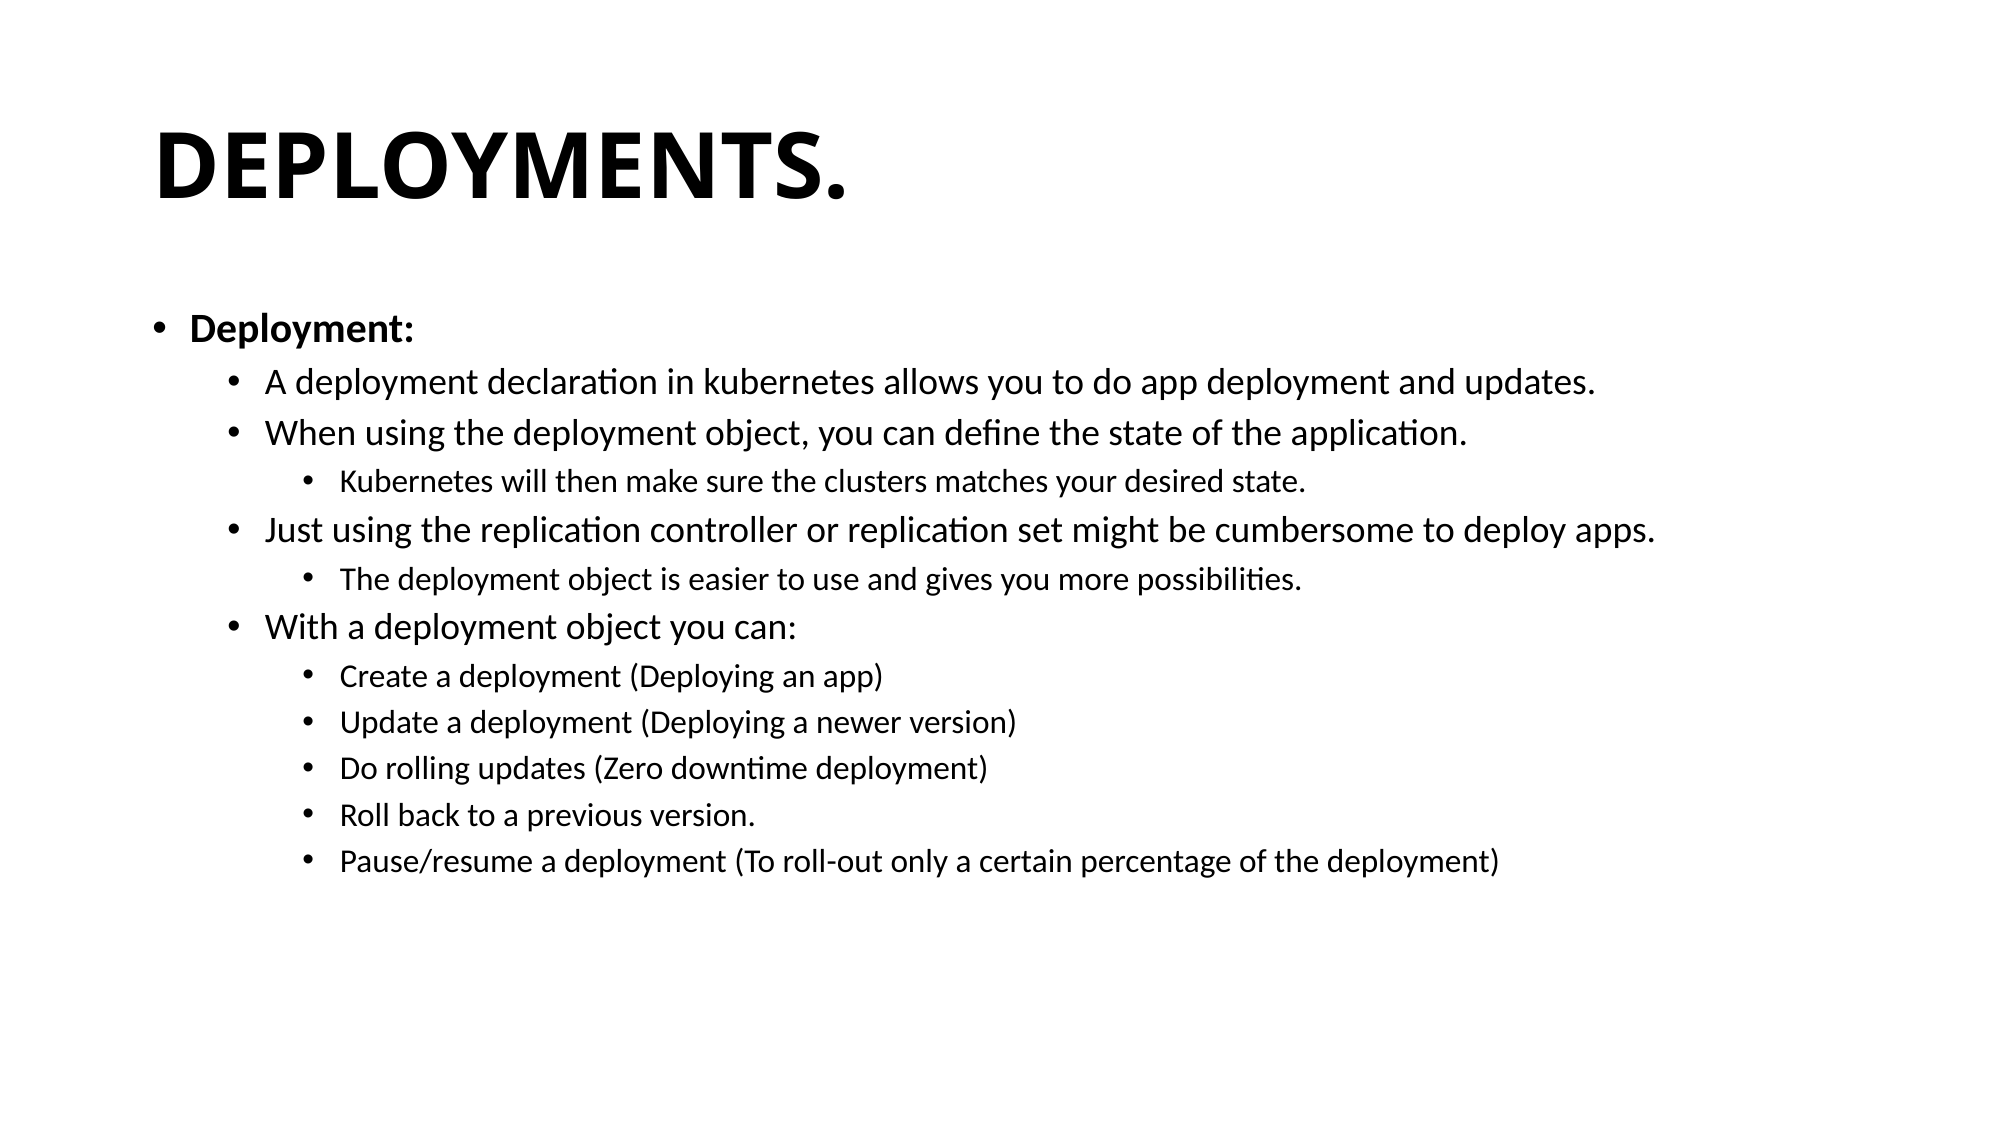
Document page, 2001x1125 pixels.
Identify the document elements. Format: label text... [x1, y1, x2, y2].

list Deployment: A deployment declaration in kubernetes allows you to do app deployment and updates. When using the deployment object, you can define the state of the application. Kubernetes will then make sure the clusters matches your desired state. Just using the replication controller or replication set might be cumbersome to deploy apps. The deployment object is easier to use and gives you more possibilities. With a deployment object you can: Create a deployment (Deploying an app) Update a deployment (Deploying a newer version) Do rolling updates (Zero downtime deployment) Roll back to a previous version. Pause/resume a deployment (To roll-out only a certain percentage of the deployment) [137, 299, 1863, 1014]
title DEPLOYMENTS. [137, 59, 1863, 278]
